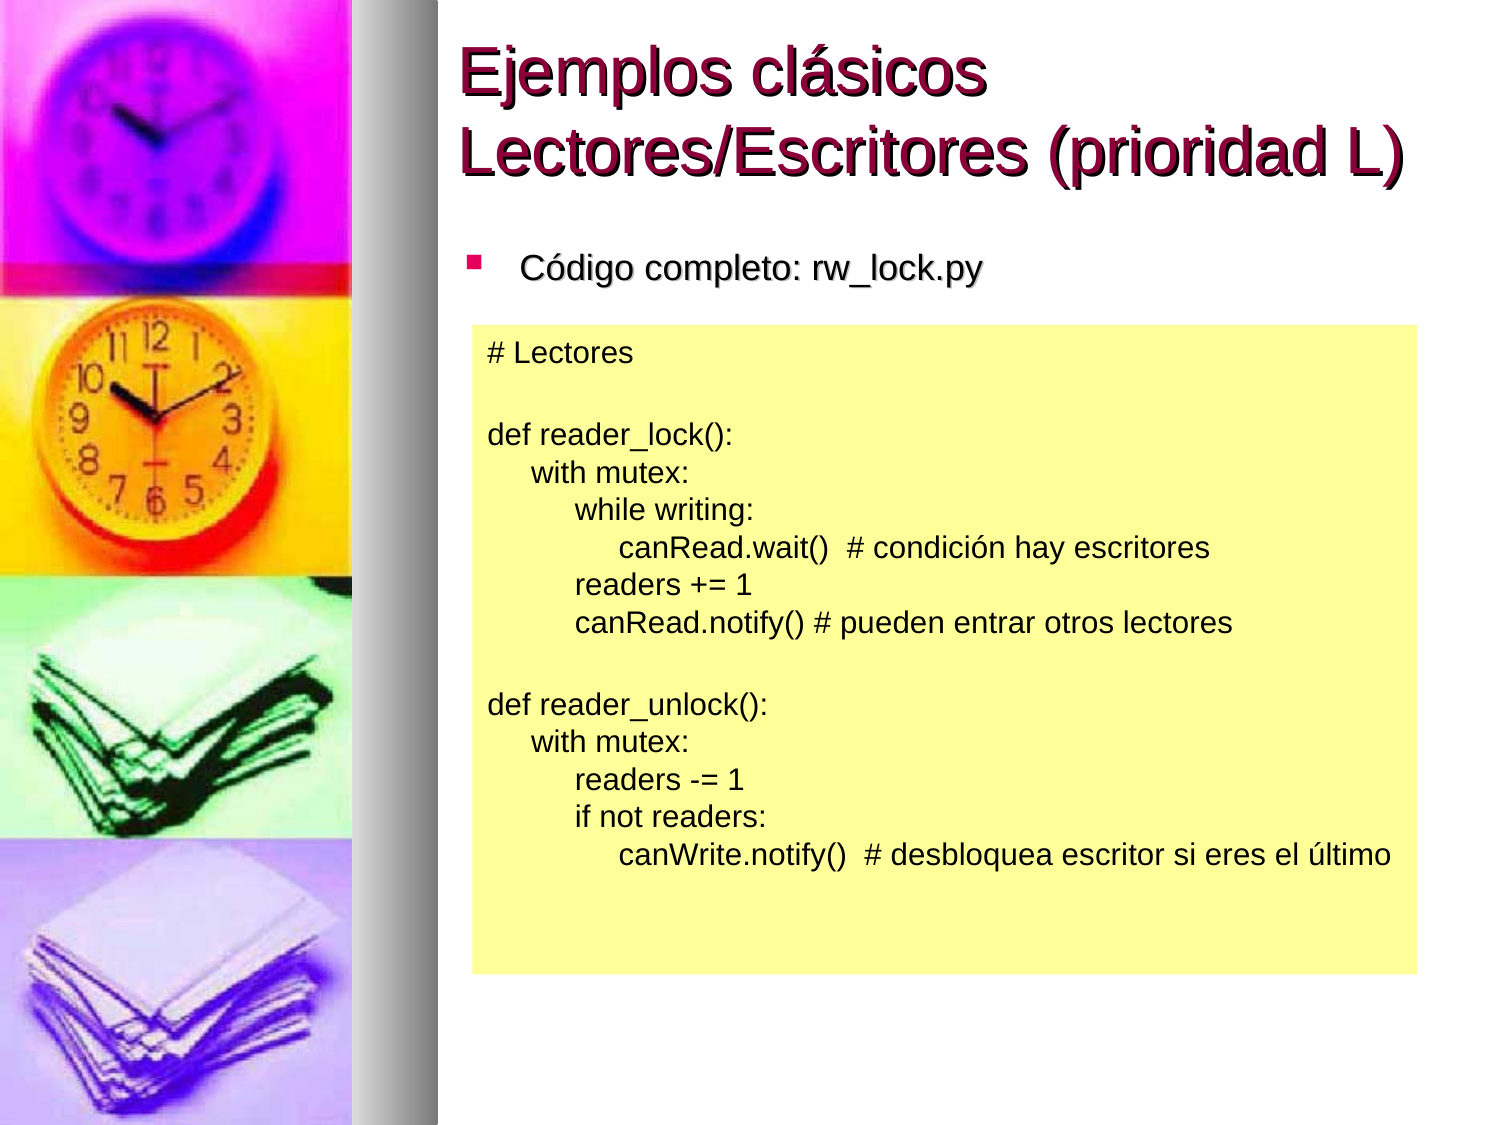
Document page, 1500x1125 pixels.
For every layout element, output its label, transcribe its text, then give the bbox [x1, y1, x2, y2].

picture [0, 0, 352, 1125]
text_box # Lectores def reader_lock(): with mutex: while writing: canRead.wait() # condición hay escritores readers += 1 canRead.notify() # pueden entrar otros lectores def reader_unlock(): with mutex: readers -= 1 if not readers: canWrite.notify() # desbloquea escritor si eres el último [472, 324, 1418, 975]
title Ejemplos clásicos Lectores/Escritores (prioridad L) [442, 6, 1493, 207]
list Código completo: rw_lock.py [450, 236, 1500, 296]
